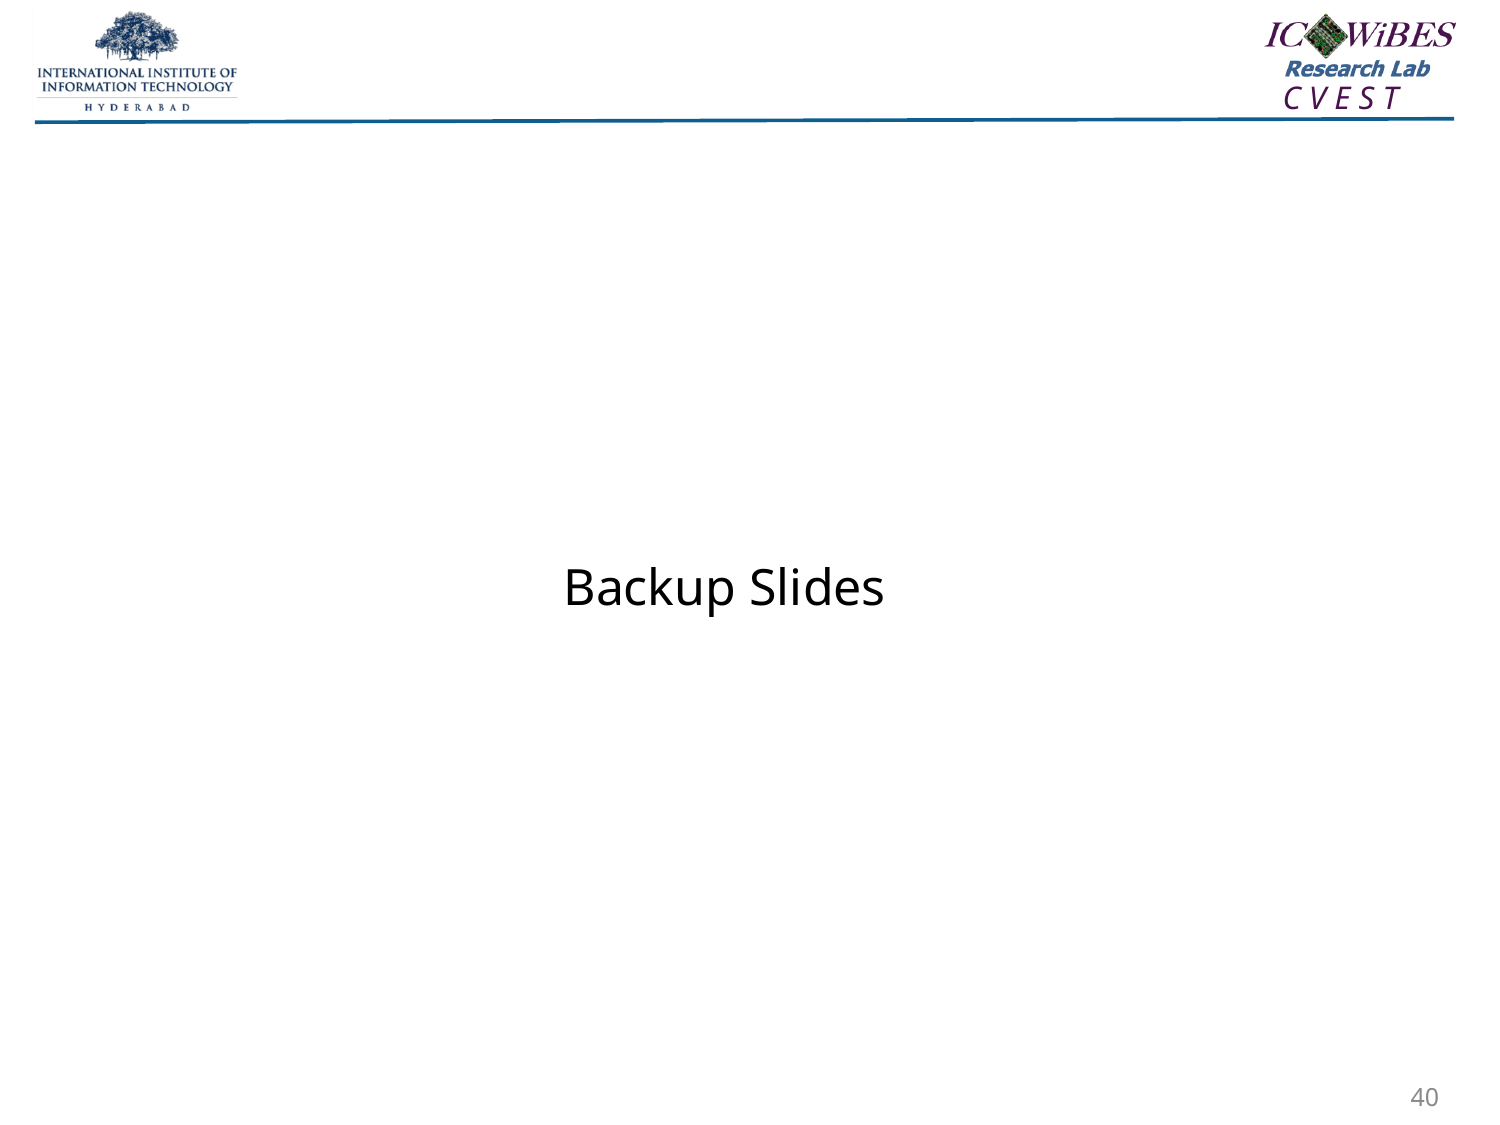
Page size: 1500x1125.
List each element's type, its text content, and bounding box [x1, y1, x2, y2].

text_box Backup Slides [531, 534, 919, 636]
picture [31, 4, 247, 117]
slide_number <number> [1329, 1074, 1455, 1123]
picture [1261, 12, 1458, 82]
